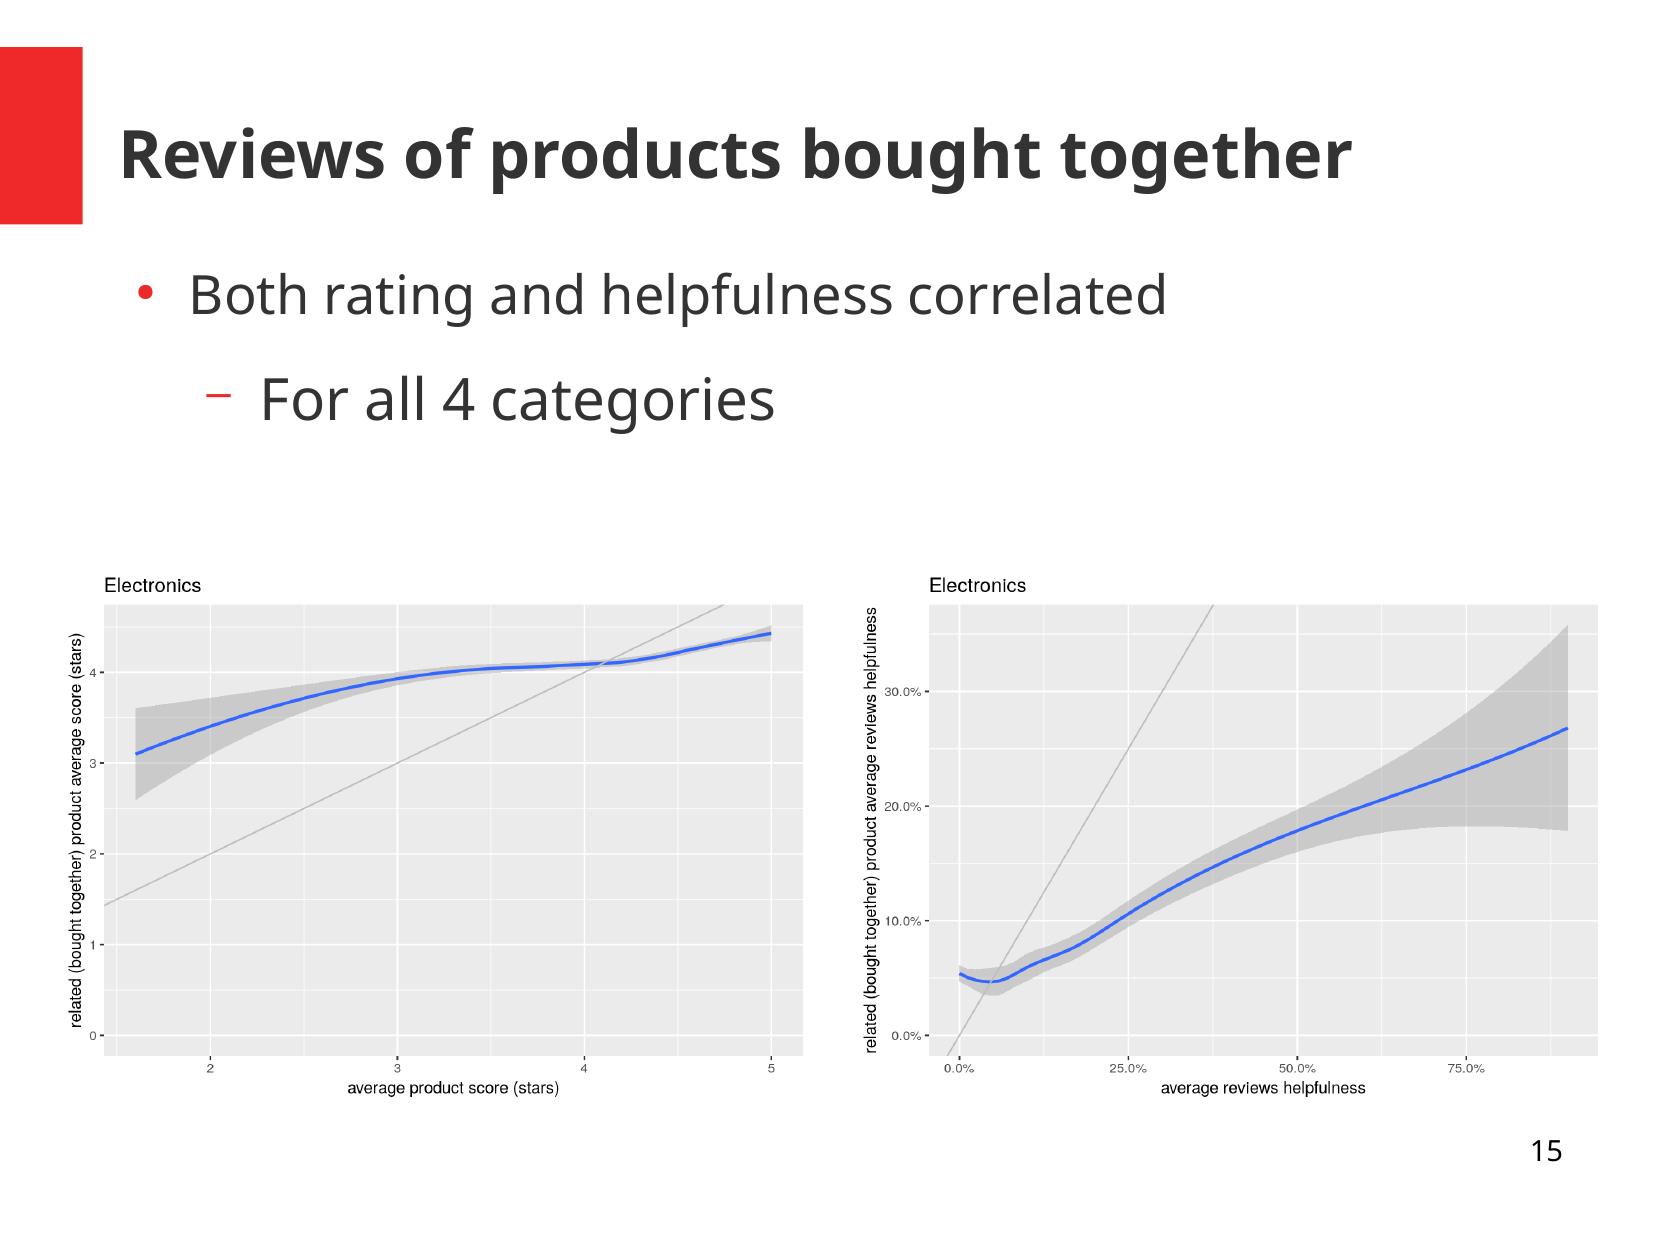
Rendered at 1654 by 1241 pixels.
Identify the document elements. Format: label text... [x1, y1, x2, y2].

list Both rating and helpfulness correlated For all 4 categories [118, 256, 1536, 481]
title Reviews of products bought together [118, 49, 1571, 257]
picture [855, 569, 1606, 1106]
picture [60, 569, 811, 1106]
